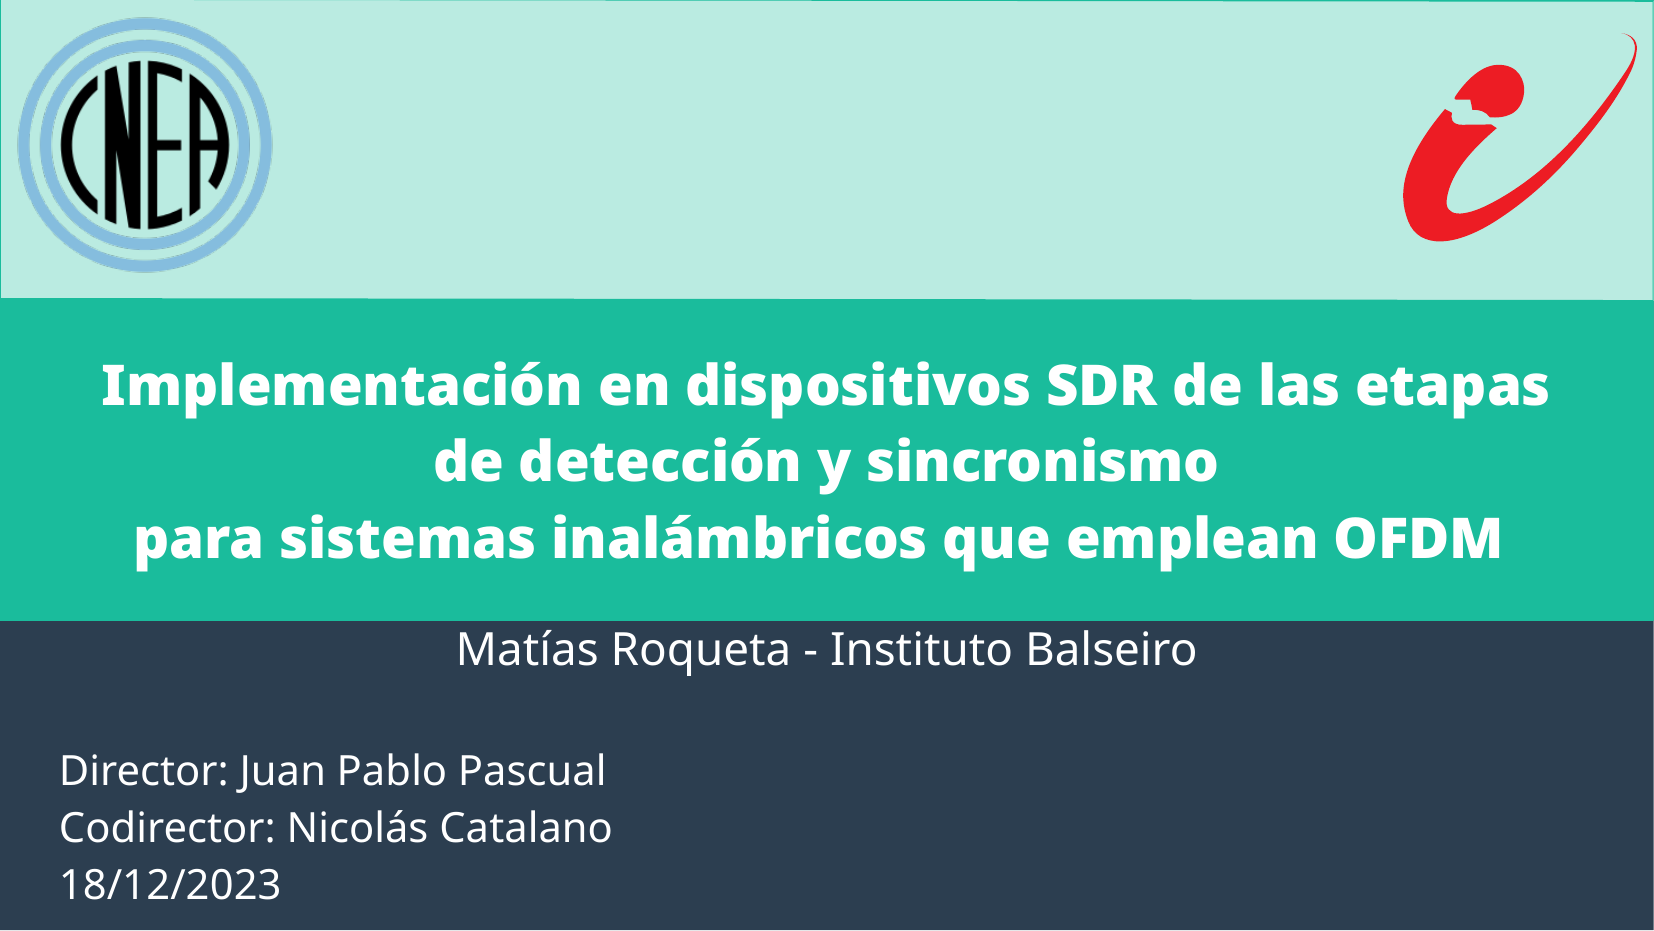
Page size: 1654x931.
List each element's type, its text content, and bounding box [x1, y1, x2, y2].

text_box [0, 0, 1654, 301]
title Implementación en dispositivos SDR de las etapas de detección y sincronismo para sistemas inalámbricos que emplean OFDM [59, 344, 1595, 586]
picture [1373, 11, 1641, 279]
text_box Matías Roqueta - Instituto Balseiro Director: Juan Pablo Pascual Codirector: Nicolás Catalano 18/12/2023 [59, 639, 1595, 889]
picture [11, 11, 279, 279]
